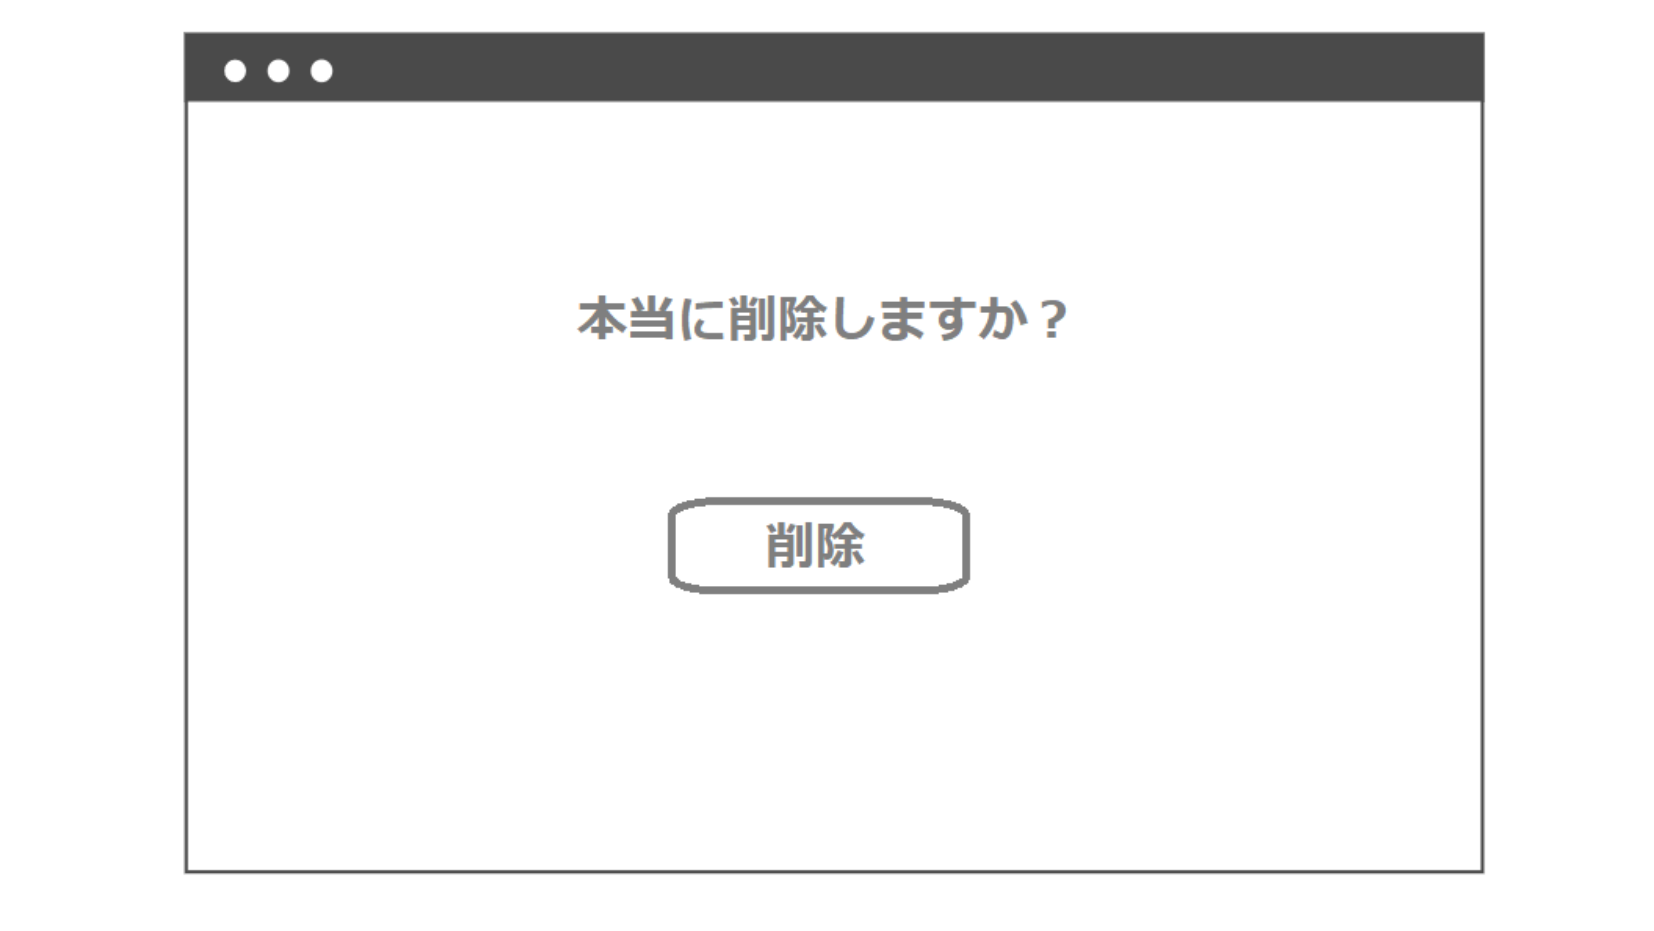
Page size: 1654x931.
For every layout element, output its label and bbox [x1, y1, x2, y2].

picture [176, 26, 1493, 886]
